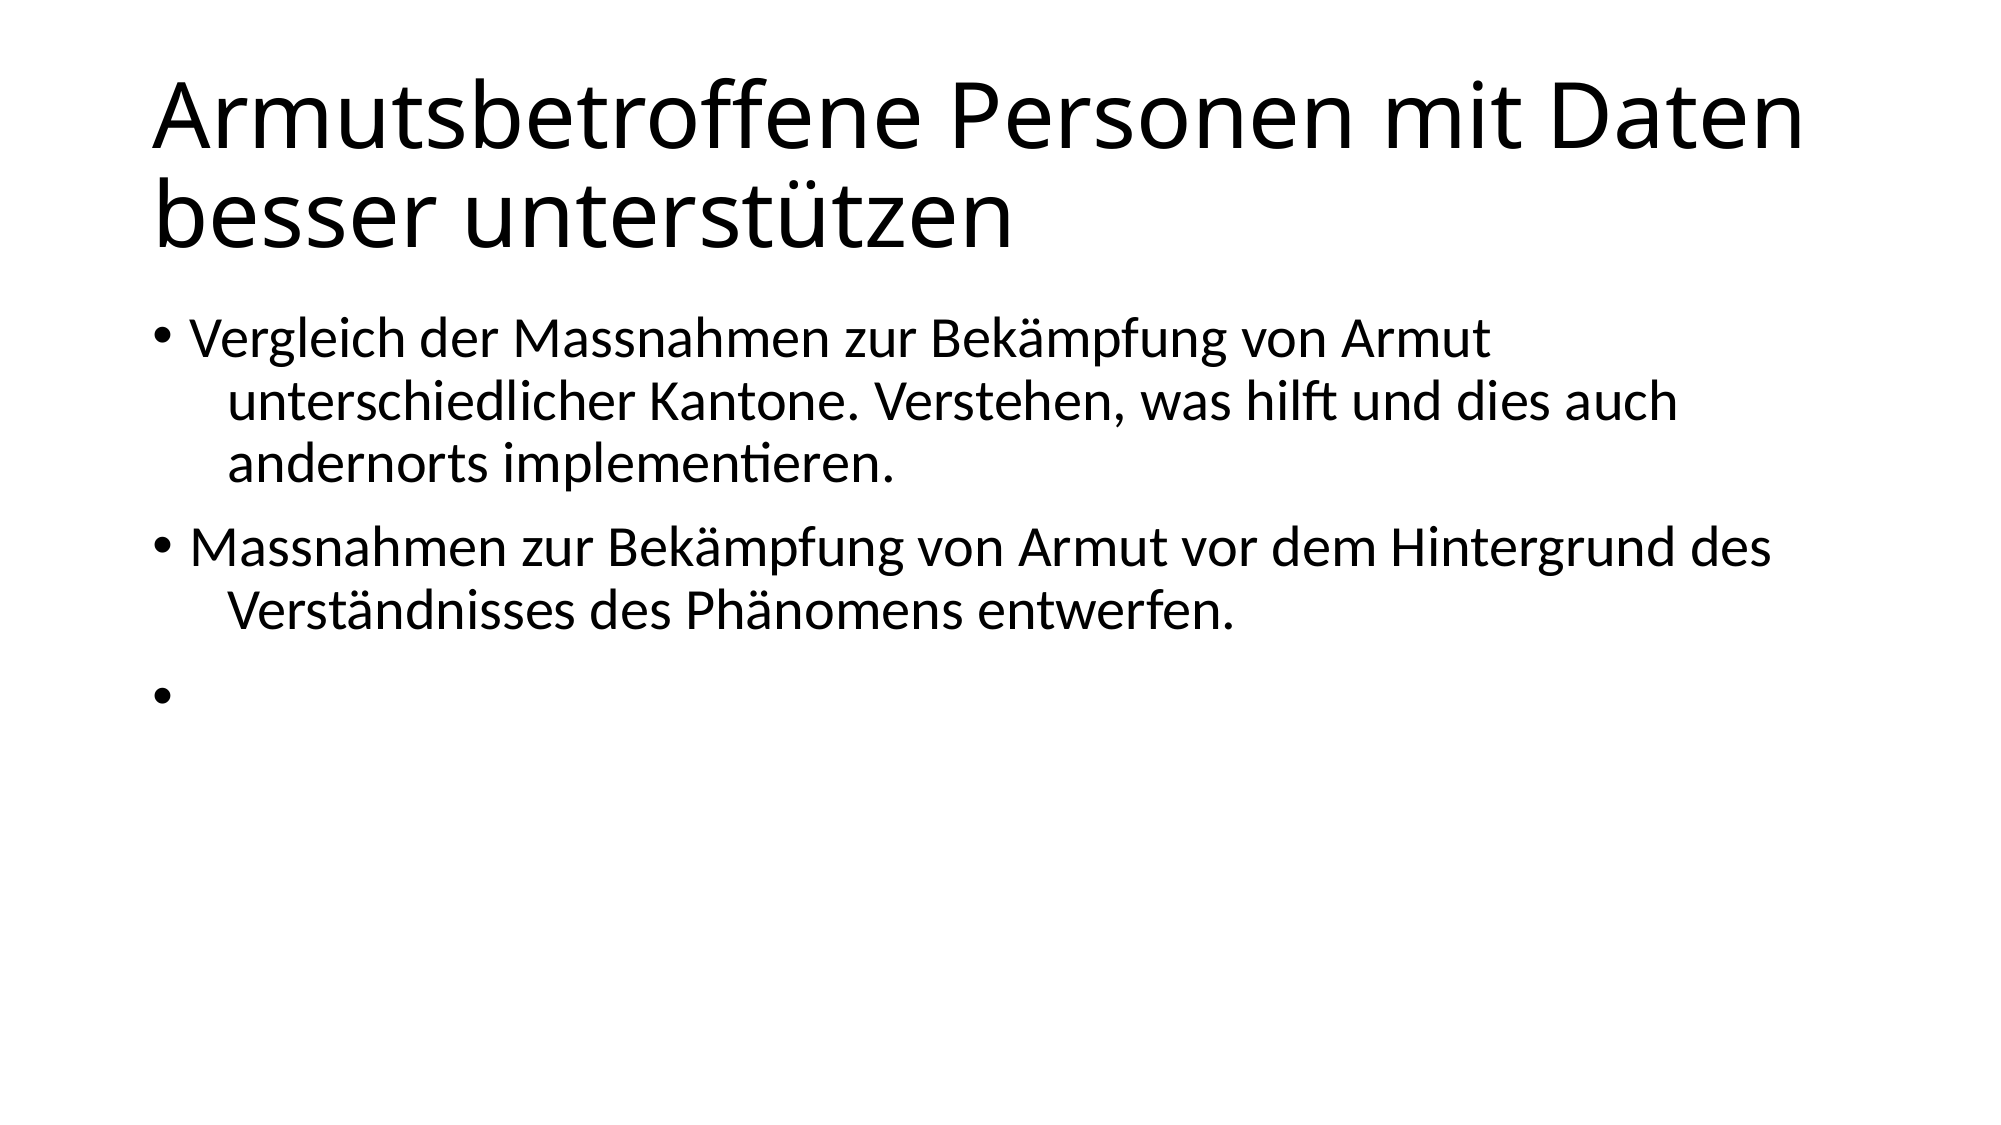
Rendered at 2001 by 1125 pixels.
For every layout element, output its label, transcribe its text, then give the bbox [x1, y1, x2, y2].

title Armutsbetroffene Personen mit Daten besser unterstützen [137, 59, 1863, 278]
list Vergleich der Massnahmen zur Bekämpfung von Armut unterschiedlicher Kantone. Verstehen, was hilft und dies auch andernorts implementieren. Massnahmen zur Bekämpfung von Armut vor dem Hintergrund des Verständnisses des Phänomens entwerfen. [137, 299, 1863, 1014]
